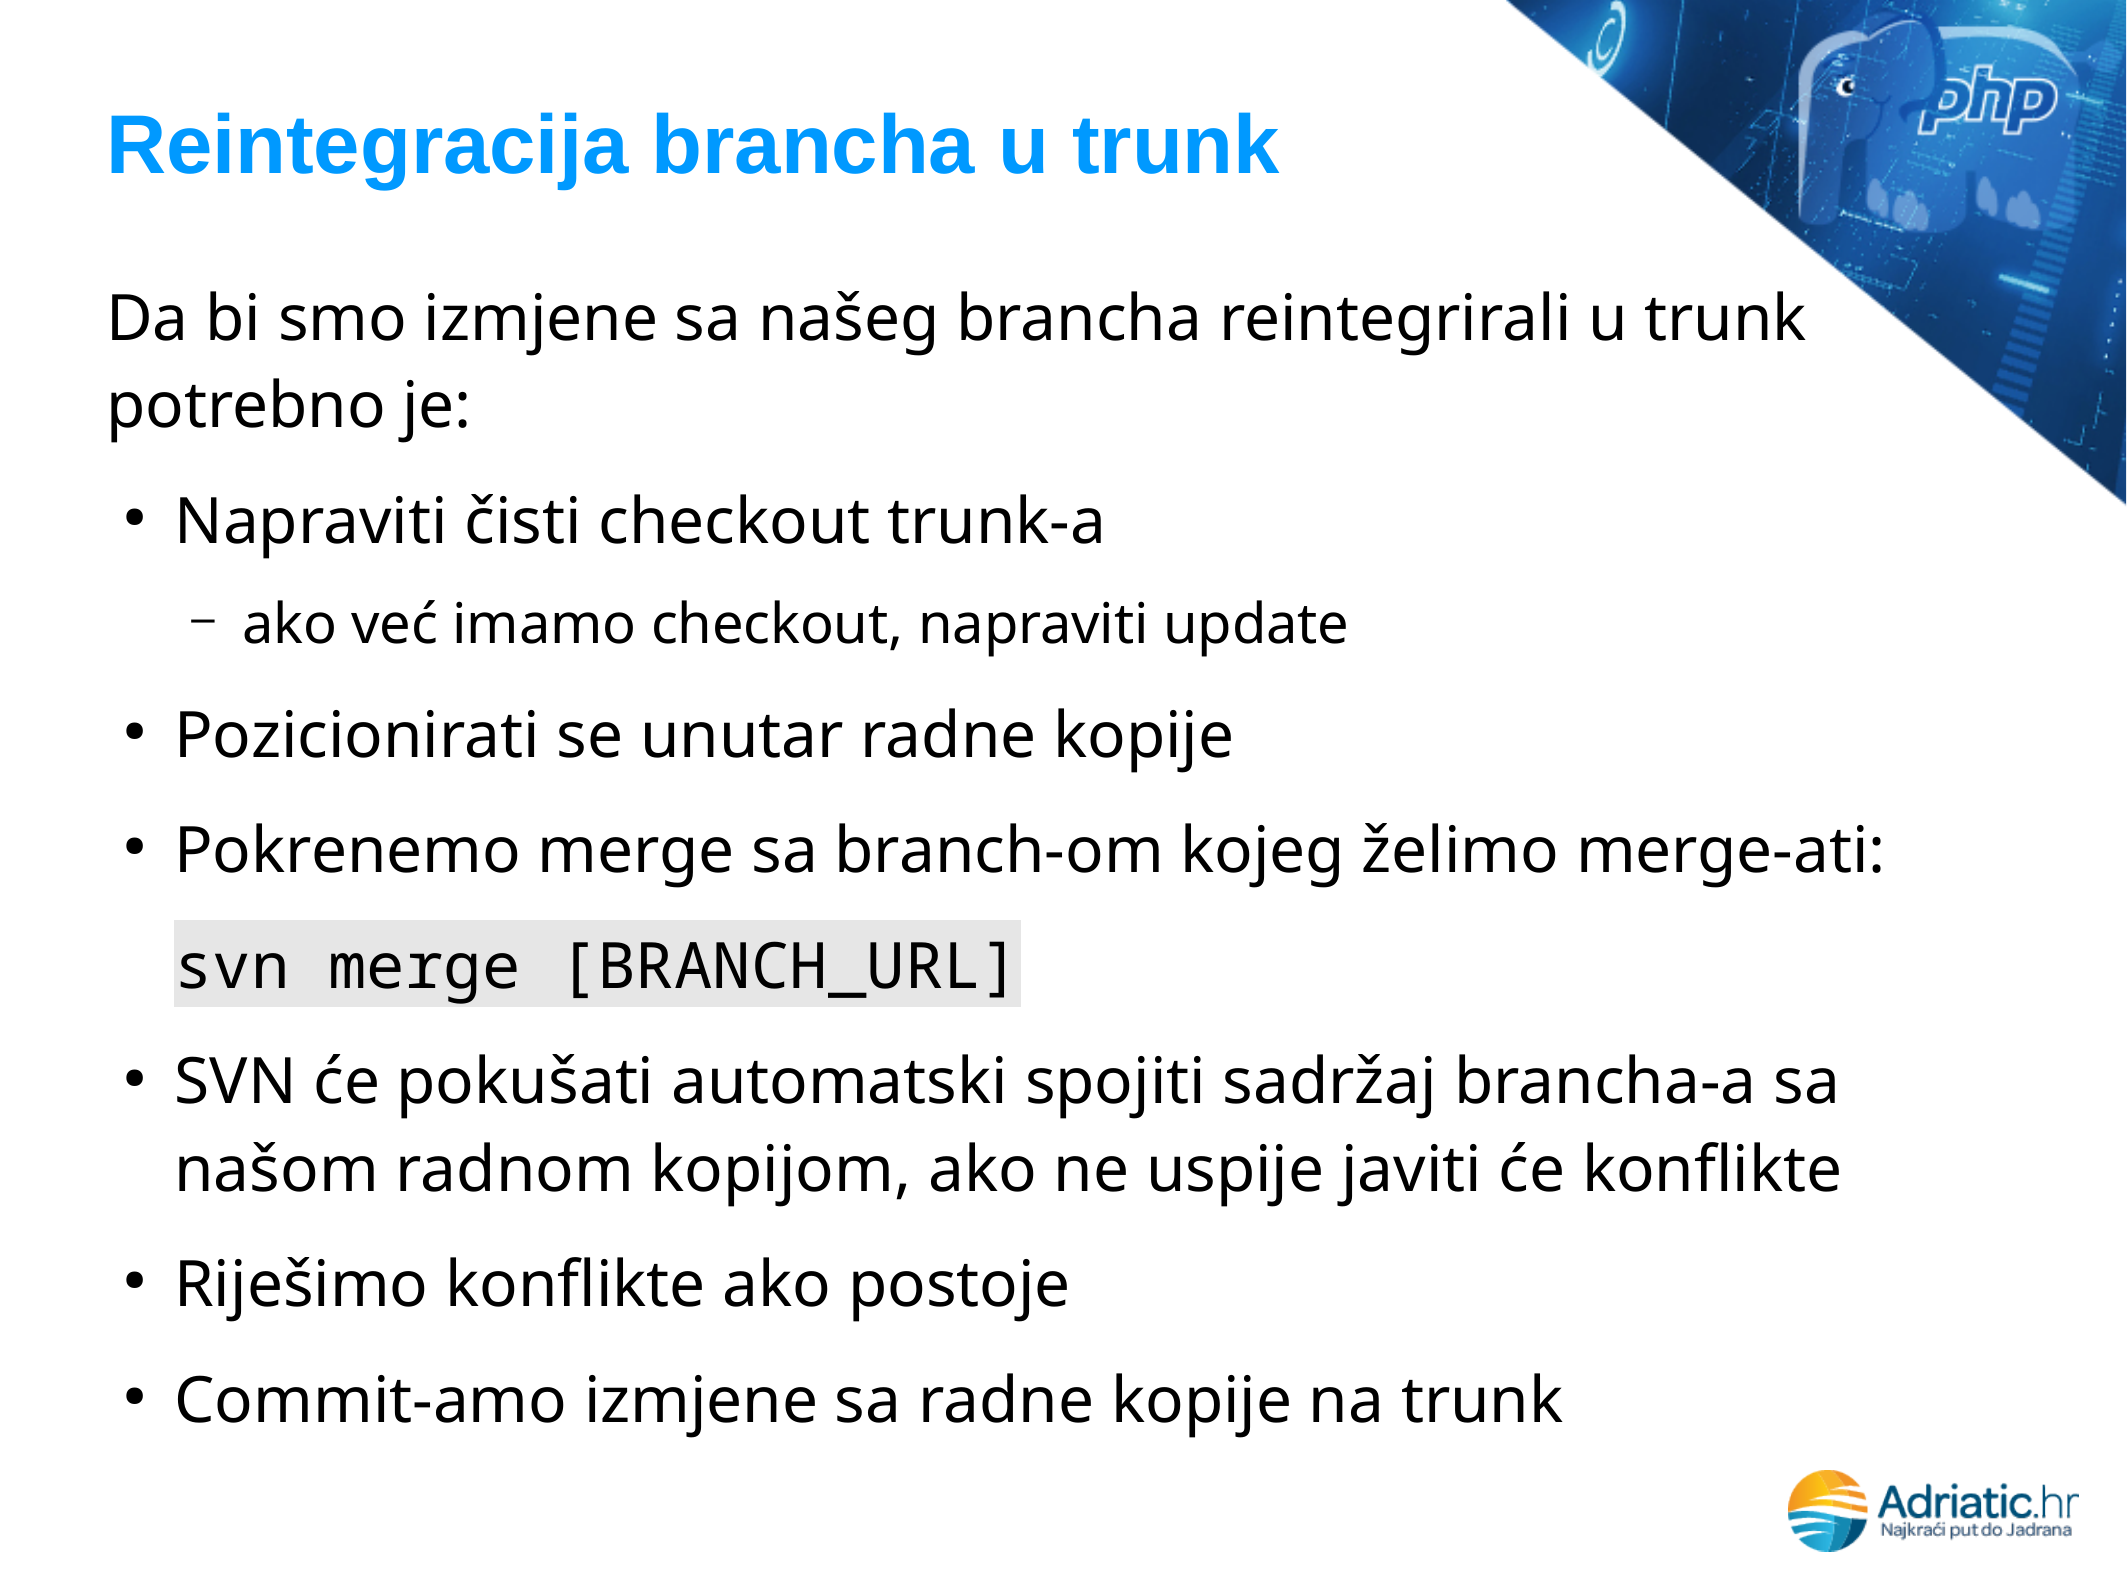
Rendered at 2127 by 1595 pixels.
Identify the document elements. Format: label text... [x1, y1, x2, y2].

list Da bi smo izmjene sa našeg brancha reintegrirali u trunk potrebno je: Napraviti čisti checkout trunk-a ako već imamo checkout, napraviti update Pozicionirati se unutar radne kopije Pokrenemo merge sa branch-om kojeg želimo merge-ati: svn merge [BRANCH_URL] SVN će pokušati automatski spojiti sadržaj brancha-a sa našom radnom kopijom, ako ne uspije javiti će konflikte Riješimo konflikte ako postoje Commit-amo izmjene sa radne kopije na trunk [106, 271, 2020, 1453]
picture [1788, 1470, 2079, 1552]
title Reintegracija brancha u trunk [106, 70, 1630, 219]
picture [1505, 0, 2127, 625]
